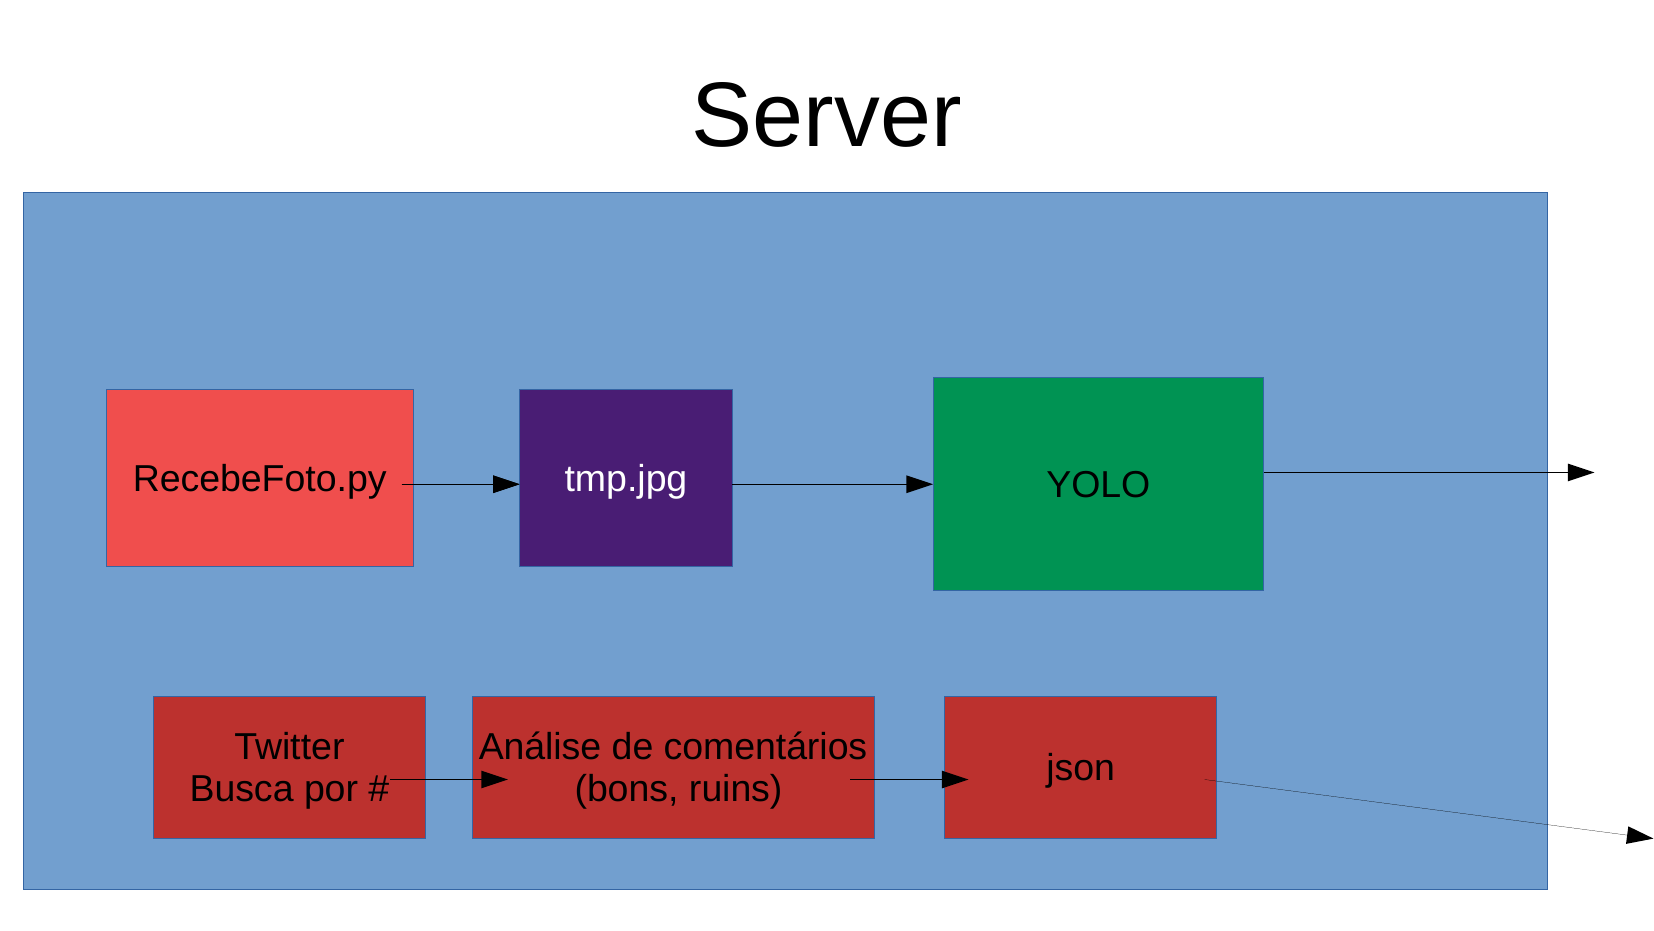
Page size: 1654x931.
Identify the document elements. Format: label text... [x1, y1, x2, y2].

text_box Twitter Busca por # [153, 696, 426, 839]
title Server [82, 37, 1571, 193]
text_box RecebeFoto.py [106, 389, 414, 567]
text_box tmp.jpg [519, 389, 733, 567]
text_box [23, 192, 1548, 890]
text_box json [944, 696, 1217, 839]
text_box Análise de comentários (bons, ruins) [472, 696, 875, 839]
text_box YOLO [933, 377, 1264, 591]
